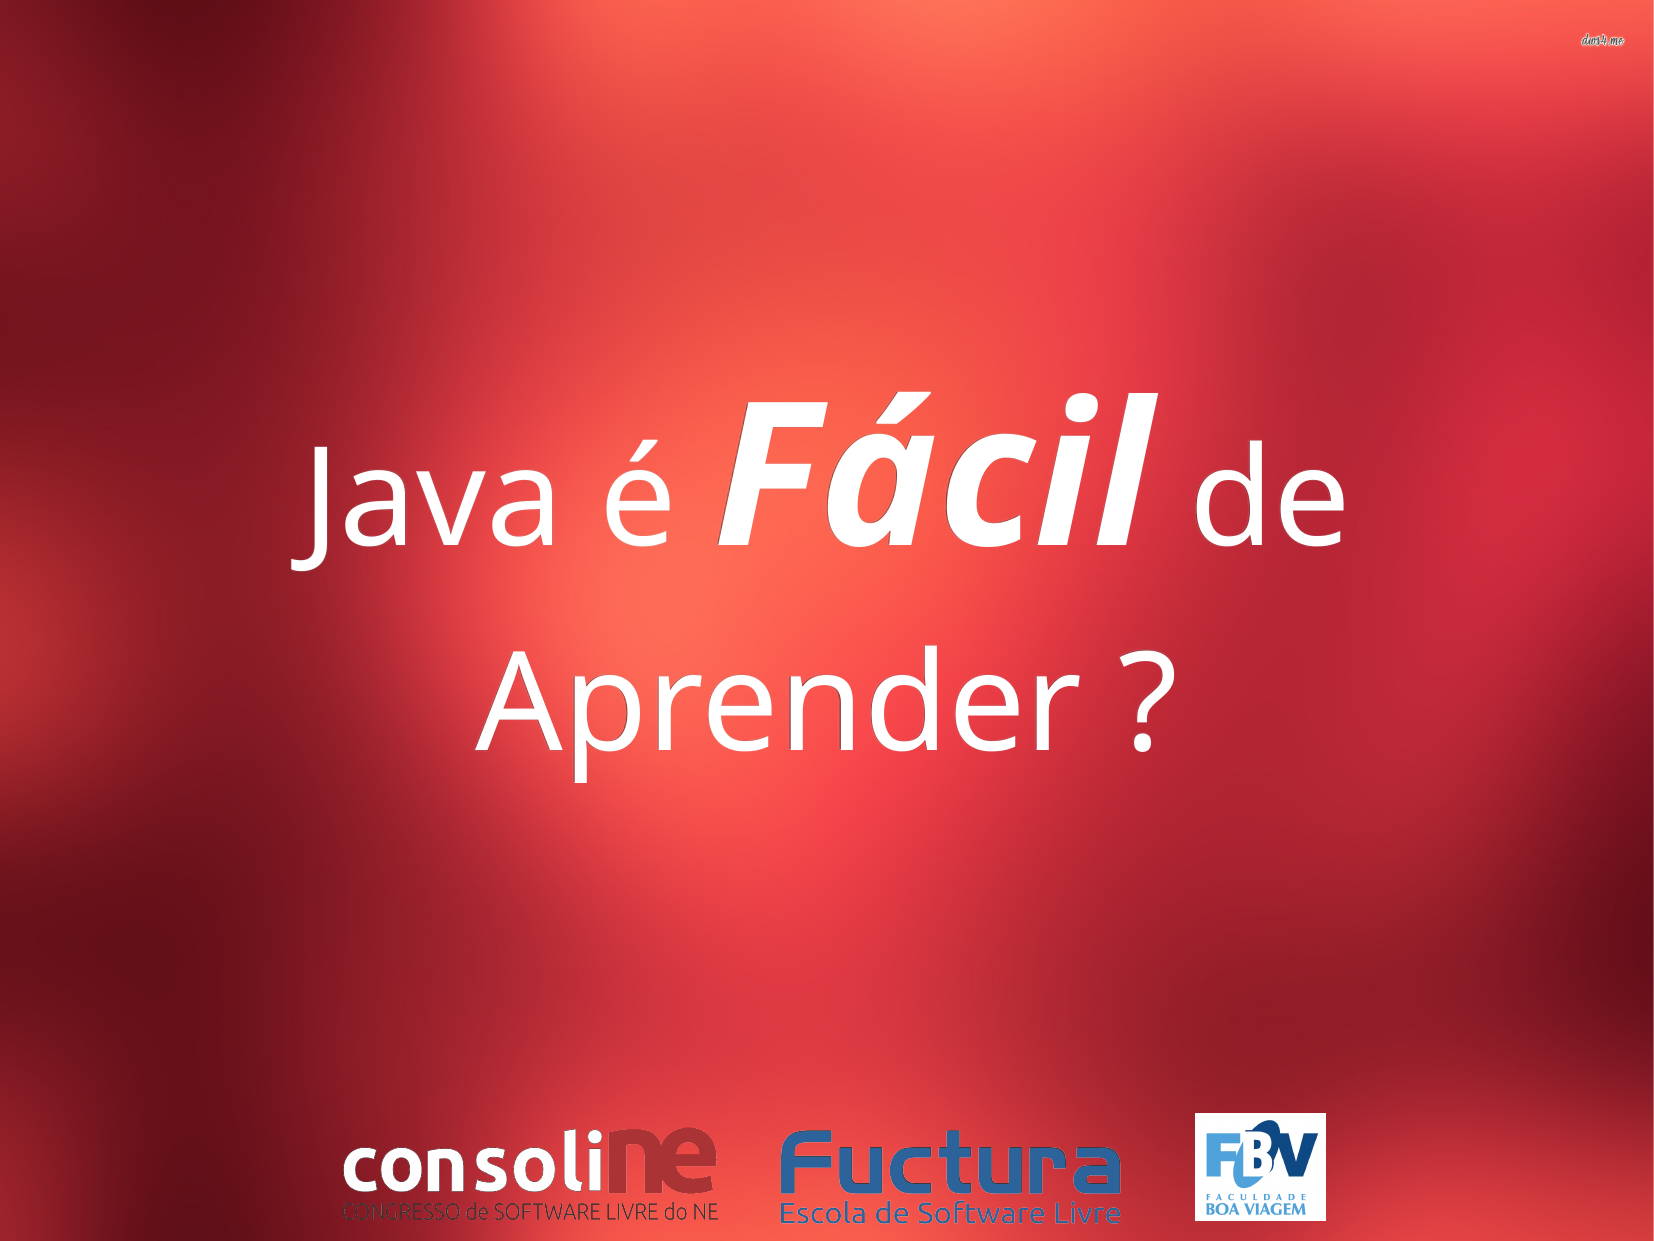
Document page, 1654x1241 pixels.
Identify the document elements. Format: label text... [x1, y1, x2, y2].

picture [0, 0, 1654, 1241]
title Java é Fácil de Aprender ? [82, 371, 1571, 751]
